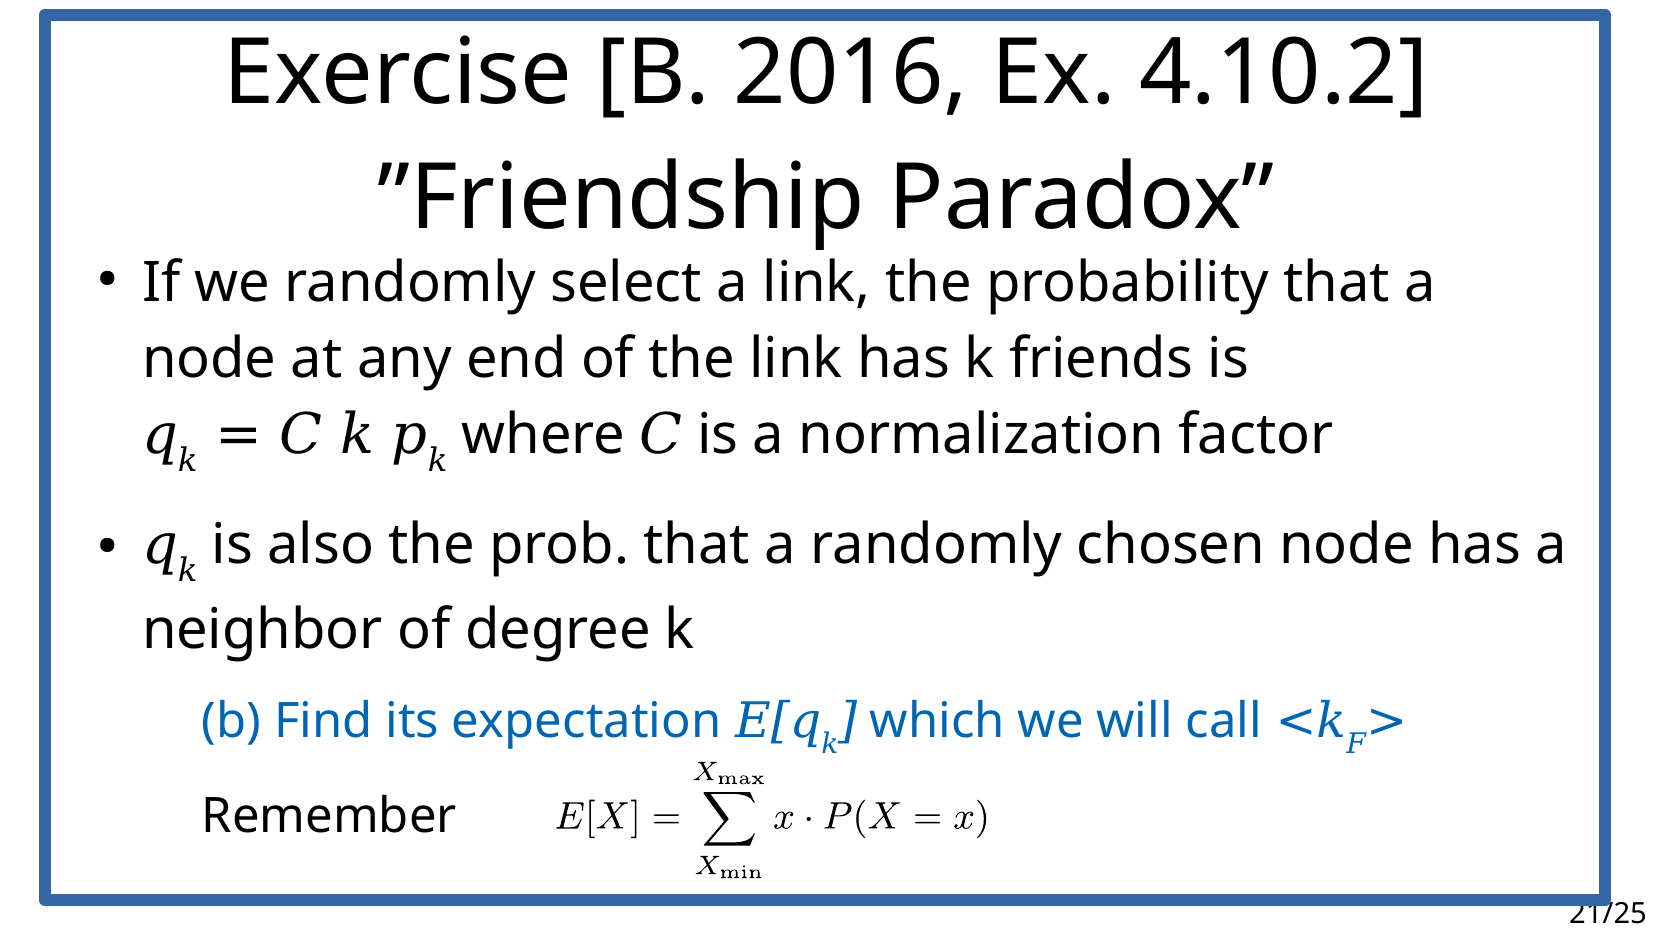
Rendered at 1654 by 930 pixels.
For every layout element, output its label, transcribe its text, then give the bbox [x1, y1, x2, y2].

text_box [554, 761, 990, 879]
list If we randomly select a link, the probability that a node at any end of the link has k friends is qk = C k pk where C is a normalization factor qk is also the prob. that a randomly chosen node has a neighbor of degree k (b) Find its expectation E[qk] which we will call <kF> Remember [82, 241, 1571, 859]
title Exercise [B. 2016, Ex. 4.10.2] ”Friendship Paradox” [82, 21, 1571, 241]
